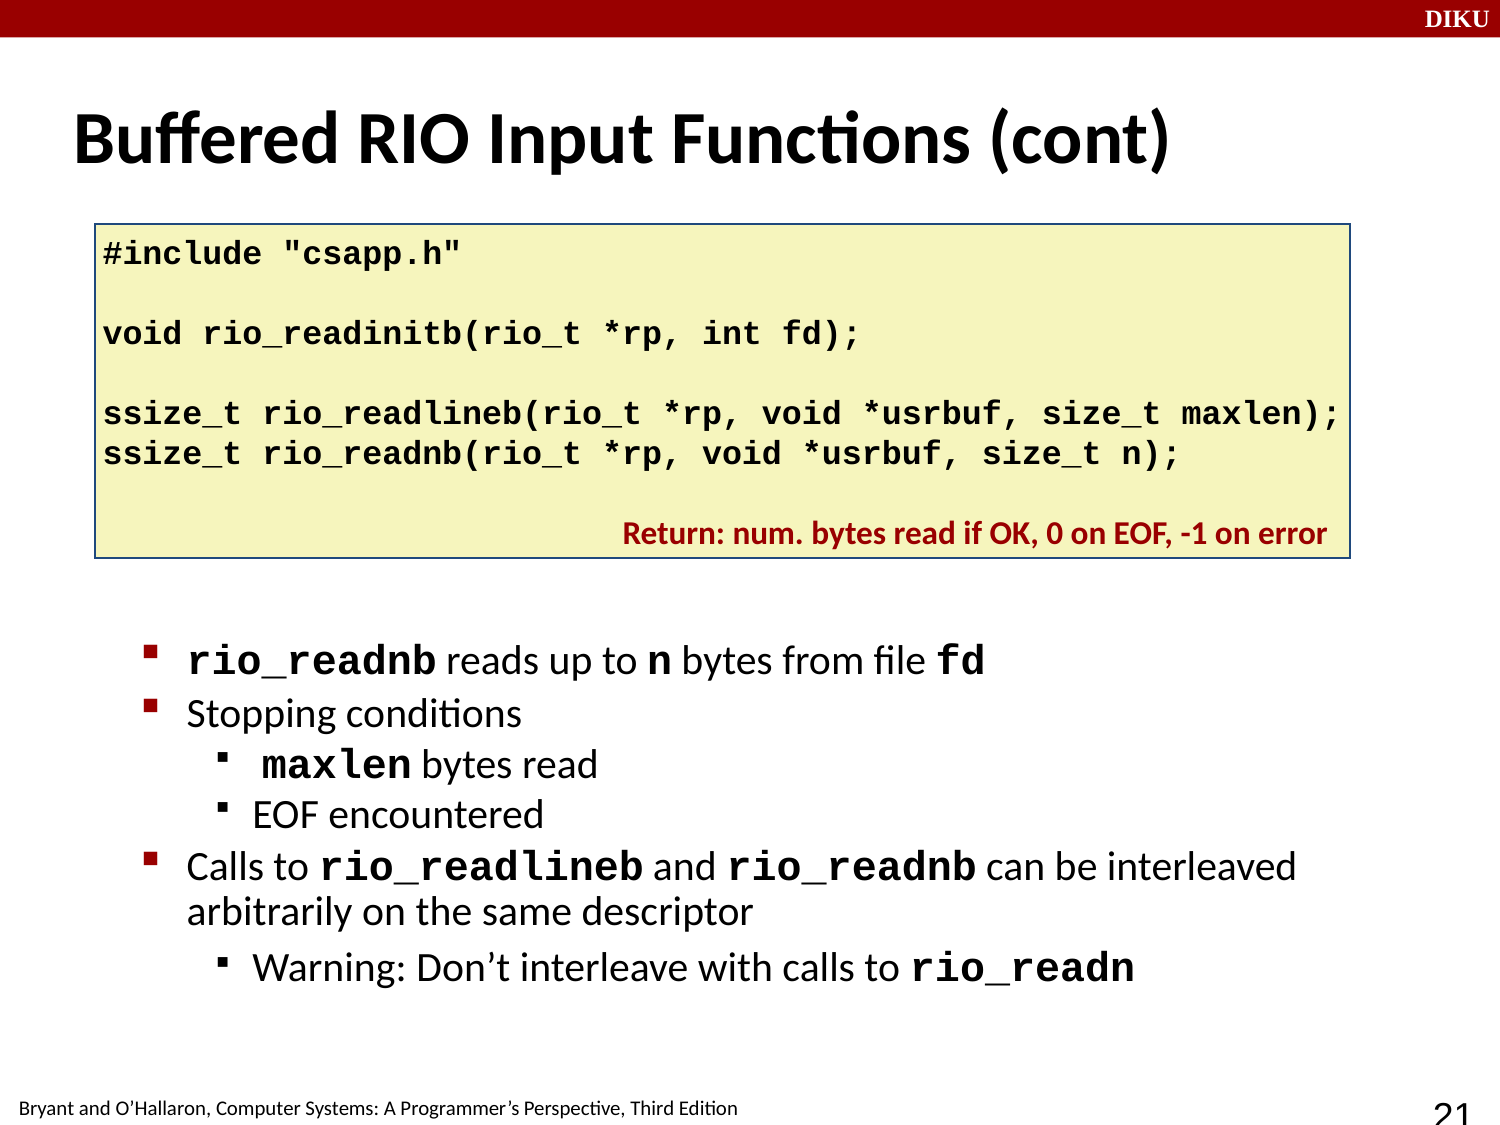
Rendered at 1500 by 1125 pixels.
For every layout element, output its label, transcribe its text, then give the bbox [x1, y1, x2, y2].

text_box rio_readnb reads up to n bytes from file fd Stopping conditions maxlen bytes read EOF encountered Calls to rio_readlineb and rio_readnb can be interleaved arbitrarily on the same descriptor Warning: Don’t interleave with calls to rio_readn [50, 562, 1413, 1038]
text_box Buffered RIO Input Functions (cont) [58, 71, 1304, 197]
text_box #include "csapp.h" void rio_readinitb(rio_t *rp, int fd); ssize_t rio_readlineb(rio_t *rp, void *usrbuf, size_t maxlen); ssize_t rio_readnb(rio_t *rp, void *usrbuf, size_t n); Return: num. bytes read if OK, 0 on EOF, -1 on error [95, 224, 1351, 559]
